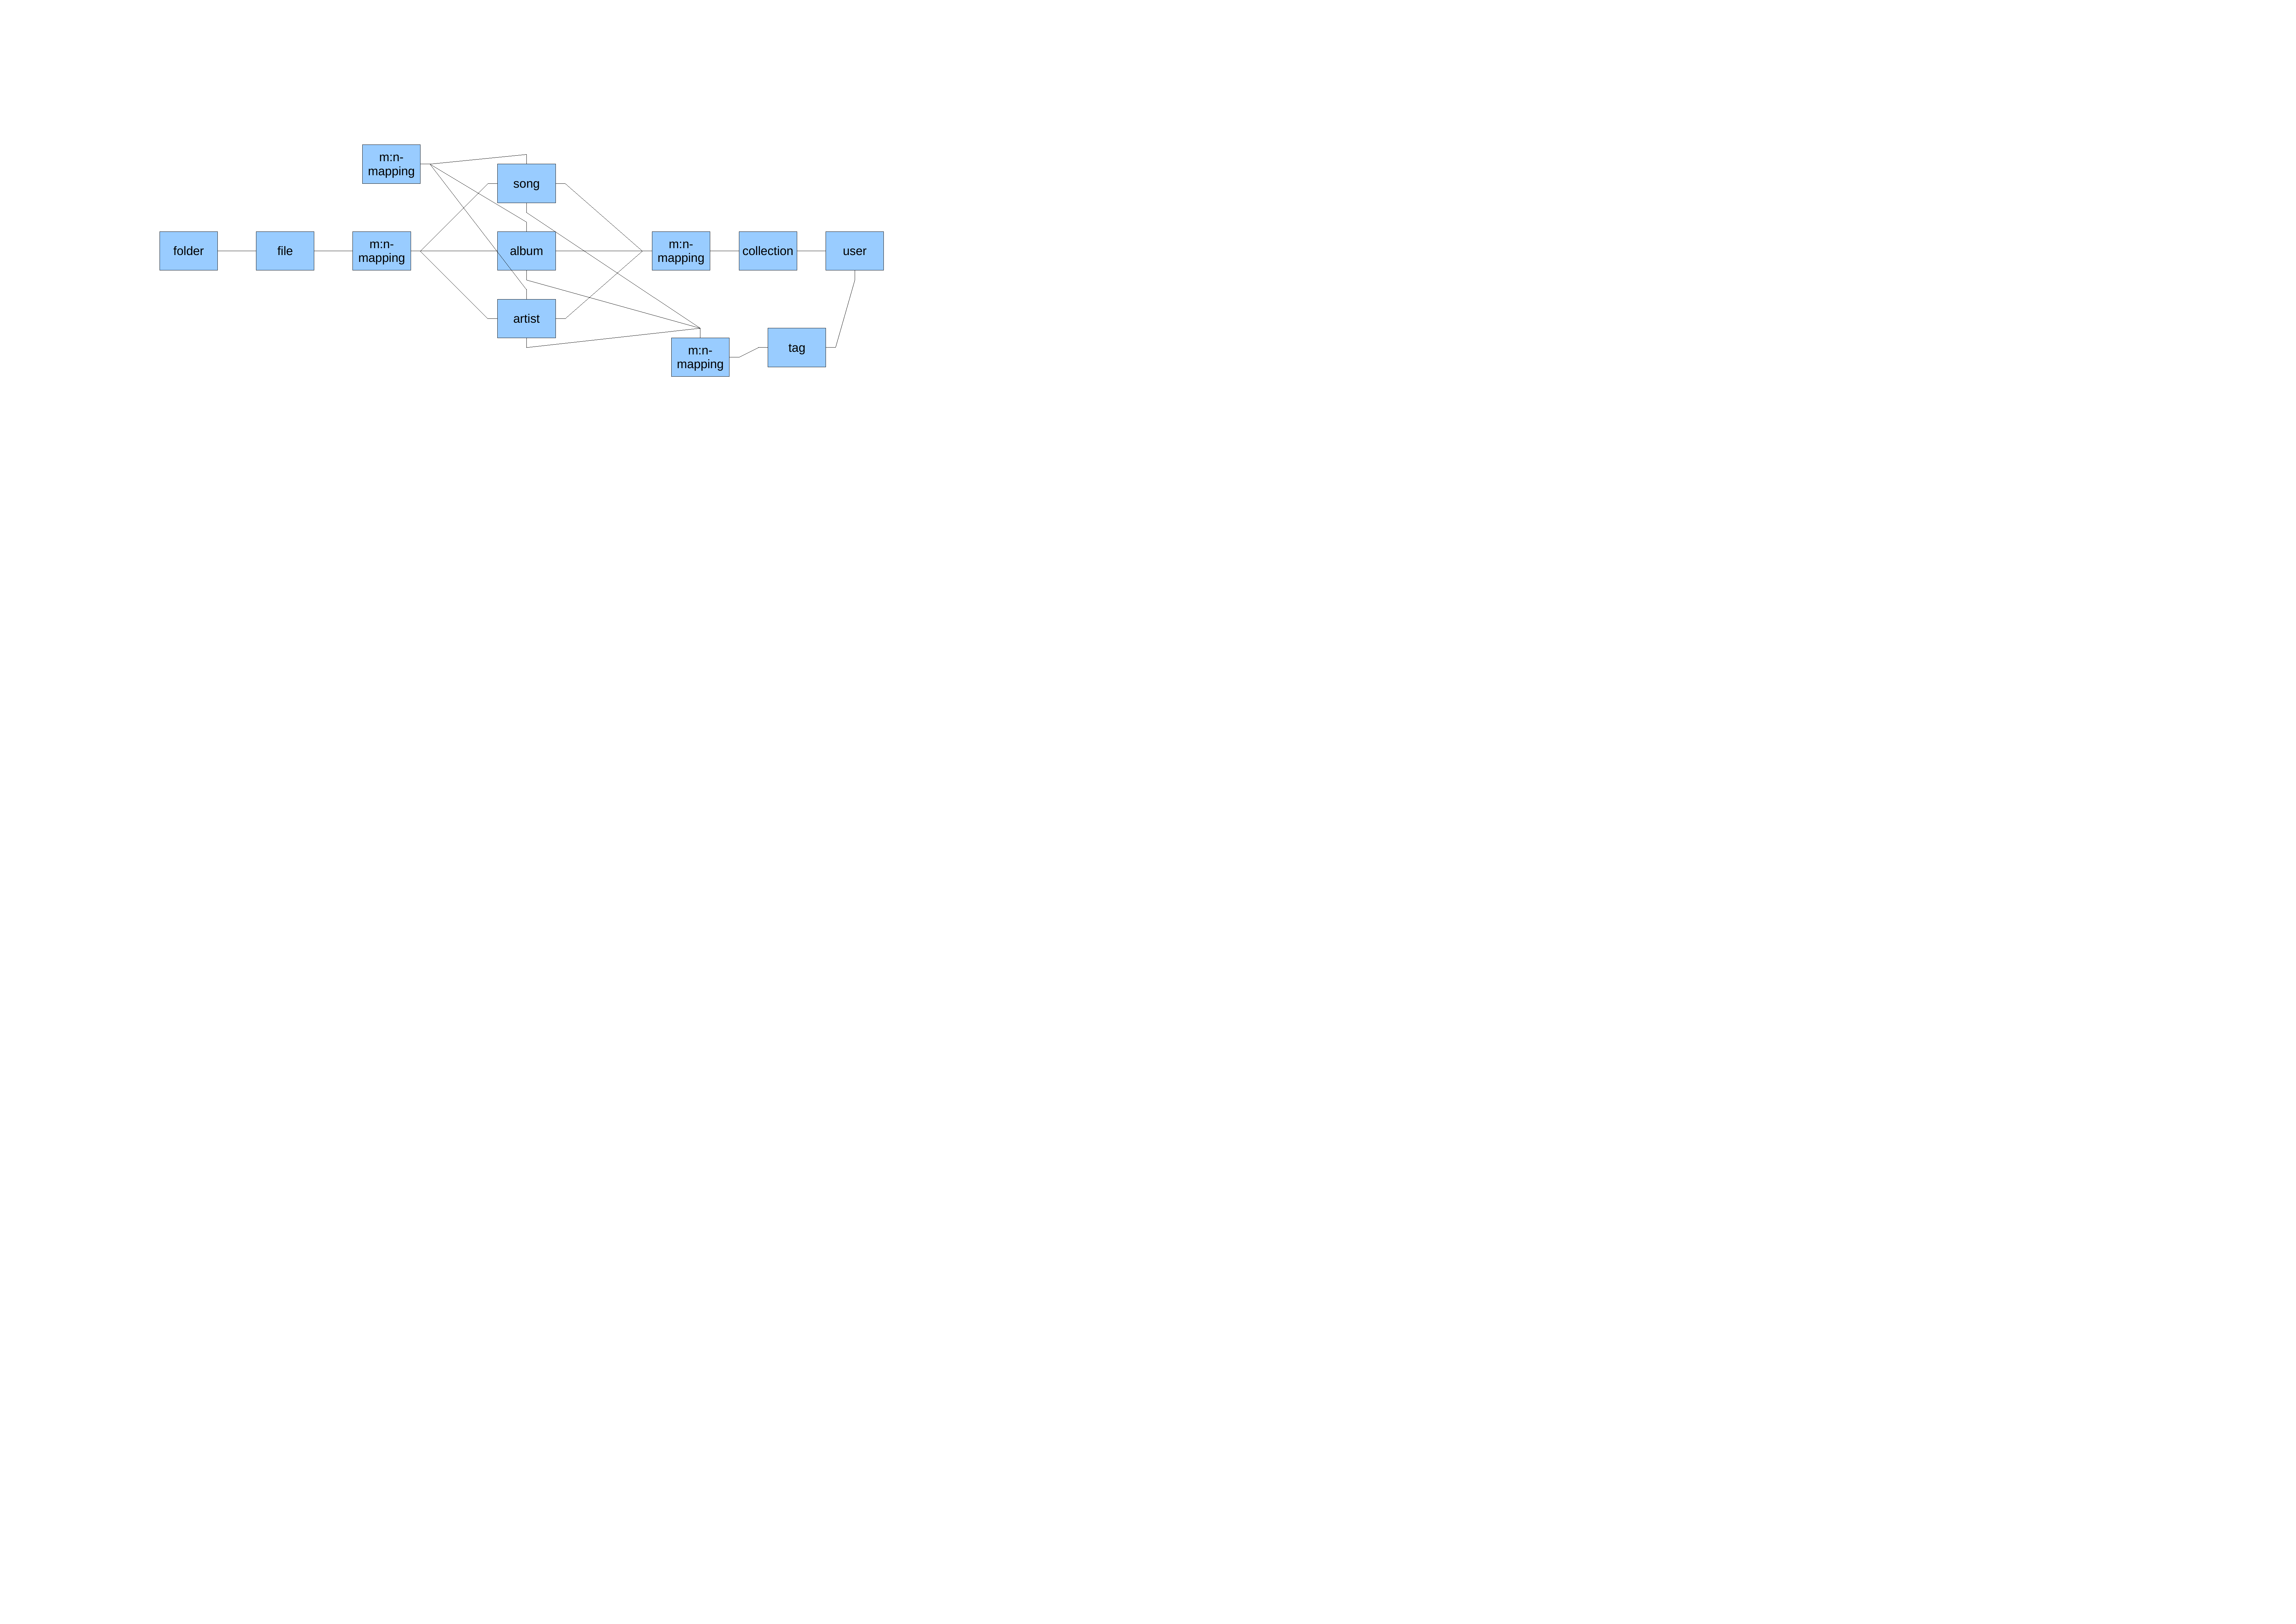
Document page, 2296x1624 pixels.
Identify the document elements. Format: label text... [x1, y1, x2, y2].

text_box folder [160, 231, 218, 270]
text_box file [256, 231, 314, 270]
text_box tag [768, 328, 826, 367]
text_box m:n- mapping [362, 145, 420, 184]
text_box user [826, 231, 884, 270]
text_box m:n- mapping [652, 231, 710, 270]
text_box m:n- mapping [352, 231, 411, 270]
text_box artist [497, 299, 556, 338]
text_box m:n- mapping [671, 338, 729, 377]
text_box collection [739, 231, 797, 270]
text_box album [497, 231, 556, 270]
text_box song [497, 164, 556, 203]
